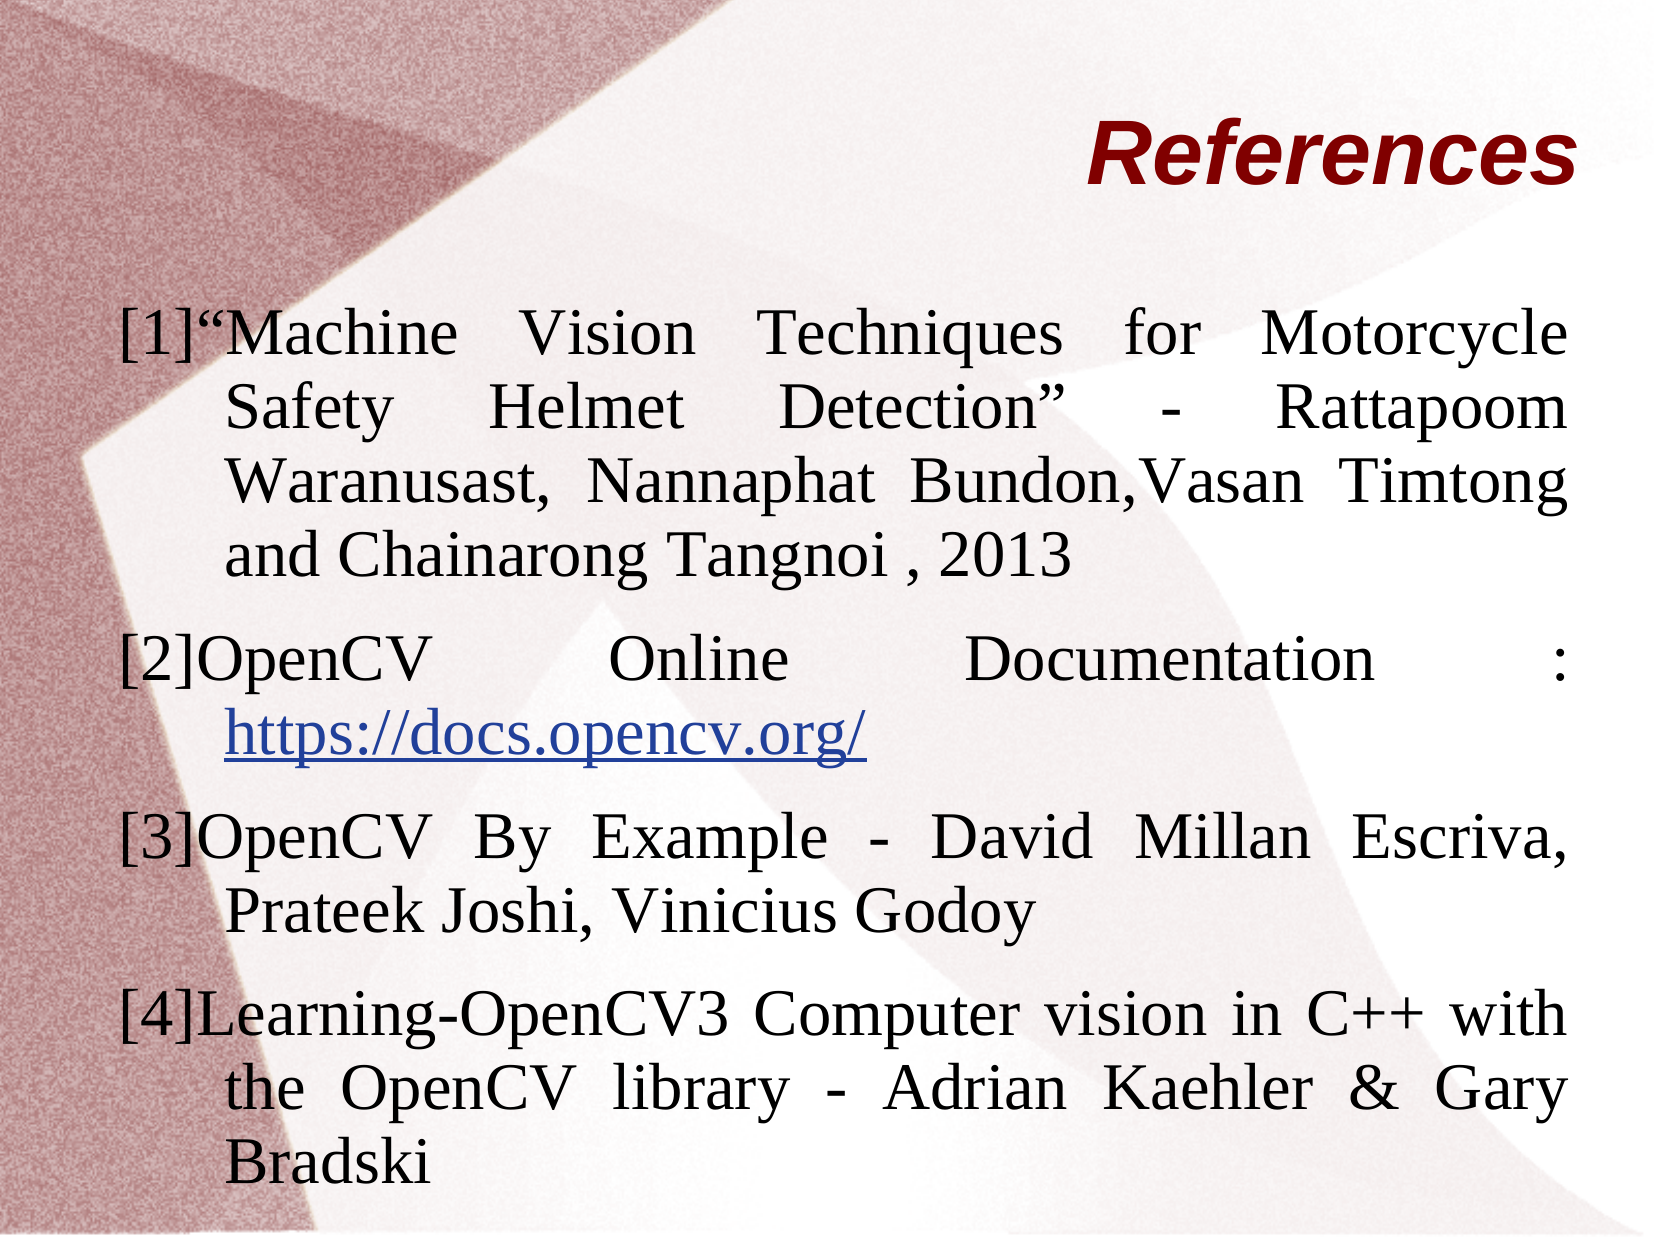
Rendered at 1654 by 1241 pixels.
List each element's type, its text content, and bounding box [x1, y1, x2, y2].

title References [596, 49, 1607, 257]
list “Machine Vision Techniques for Motorcycle Safety Helmet Detection” - Rattapoom Waranusast, Nannaphat Bundon,Vasan Timtong and Chainarong Tangnoi , 2013 OpenCV Online Documentation : https://docs.opencv.org/ OpenCV By Example - David Millan Escriva, Prateek Joshi, Vinicius Godoy Learning-OpenCV3 Computer vision in C++ with the OpenCV library - Adrian Kaehler & Gary Bradski [82, 295, 1571, 1199]
picture [0, 0, 1654, 1241]
